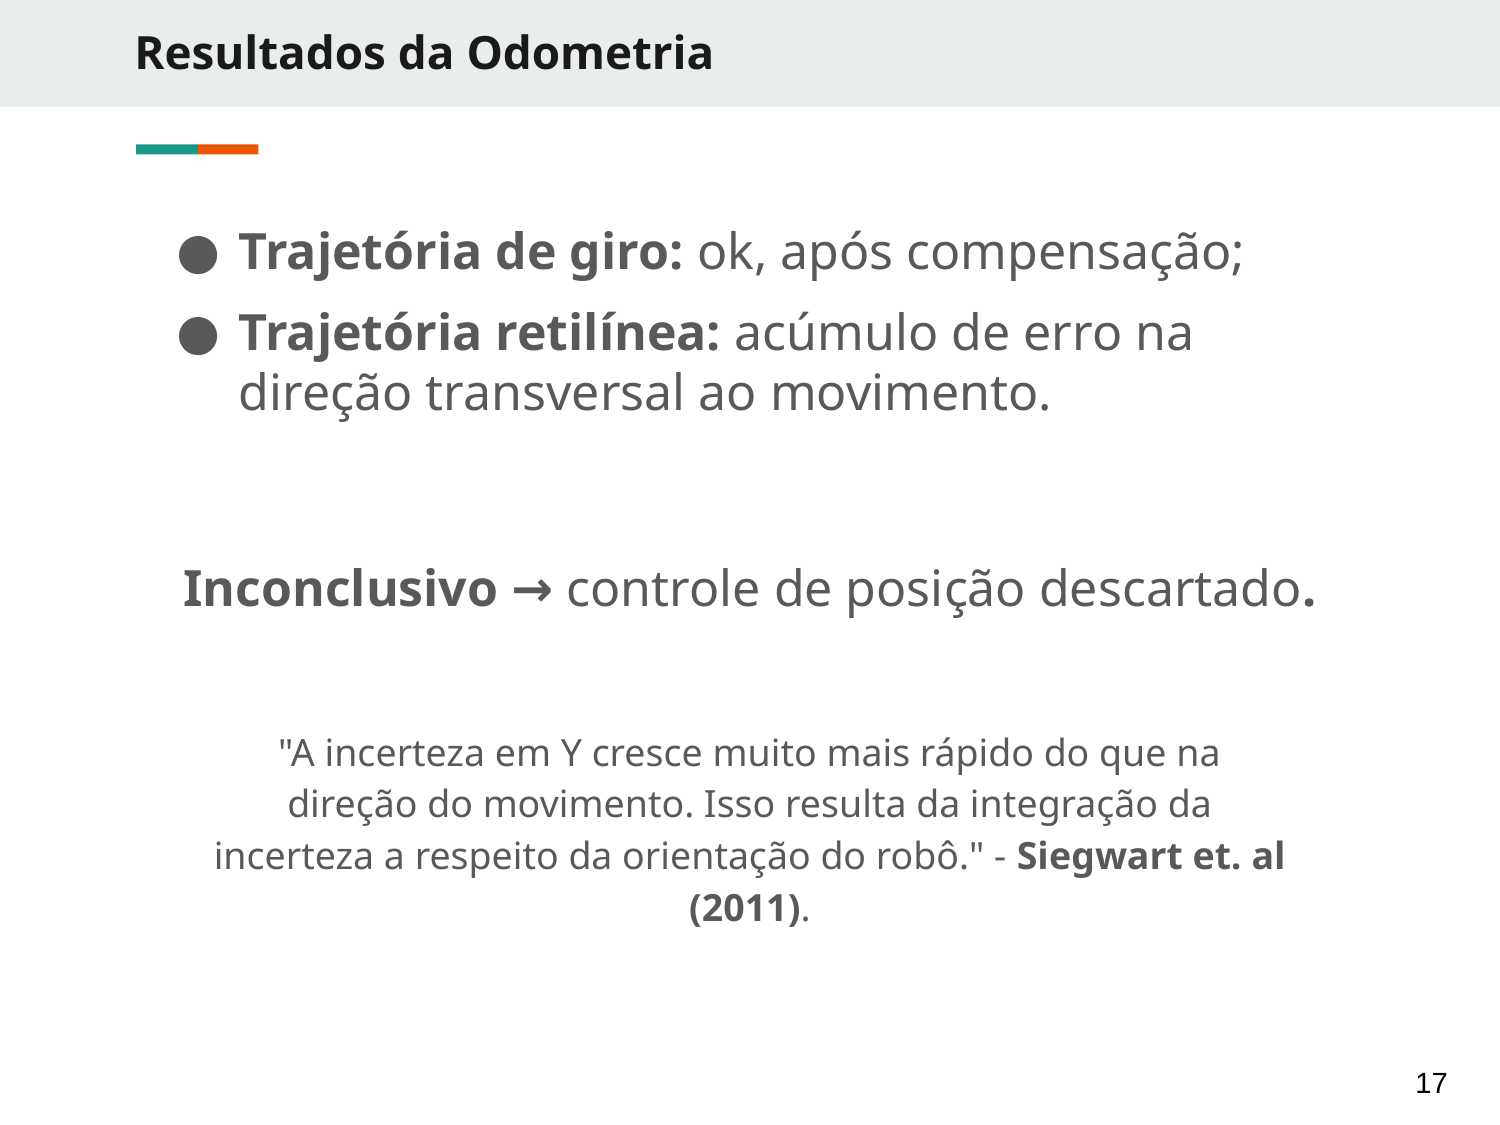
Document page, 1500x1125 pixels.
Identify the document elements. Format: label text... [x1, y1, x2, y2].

slide_number 17 [1400, 1038, 1491, 1125]
text_box Inconclusivo → controle de posição descartado. [0, 516, 1500, 649]
text_box "A incerteza em Y cresce muito mais rápido do que na direção do movimento. Isso resulta da integração da incerteza a respeito da orientação do robô." - Siegwart et. al (2011). [195, 677, 1305, 1029]
list Trajetória de giro: ok, após compensação; Trajetória retilínea: acúmulo de erro na direção transversal ao movimento. [148, 204, 1393, 462]
title Resultados da Odometria [119, 8, 1381, 126]
